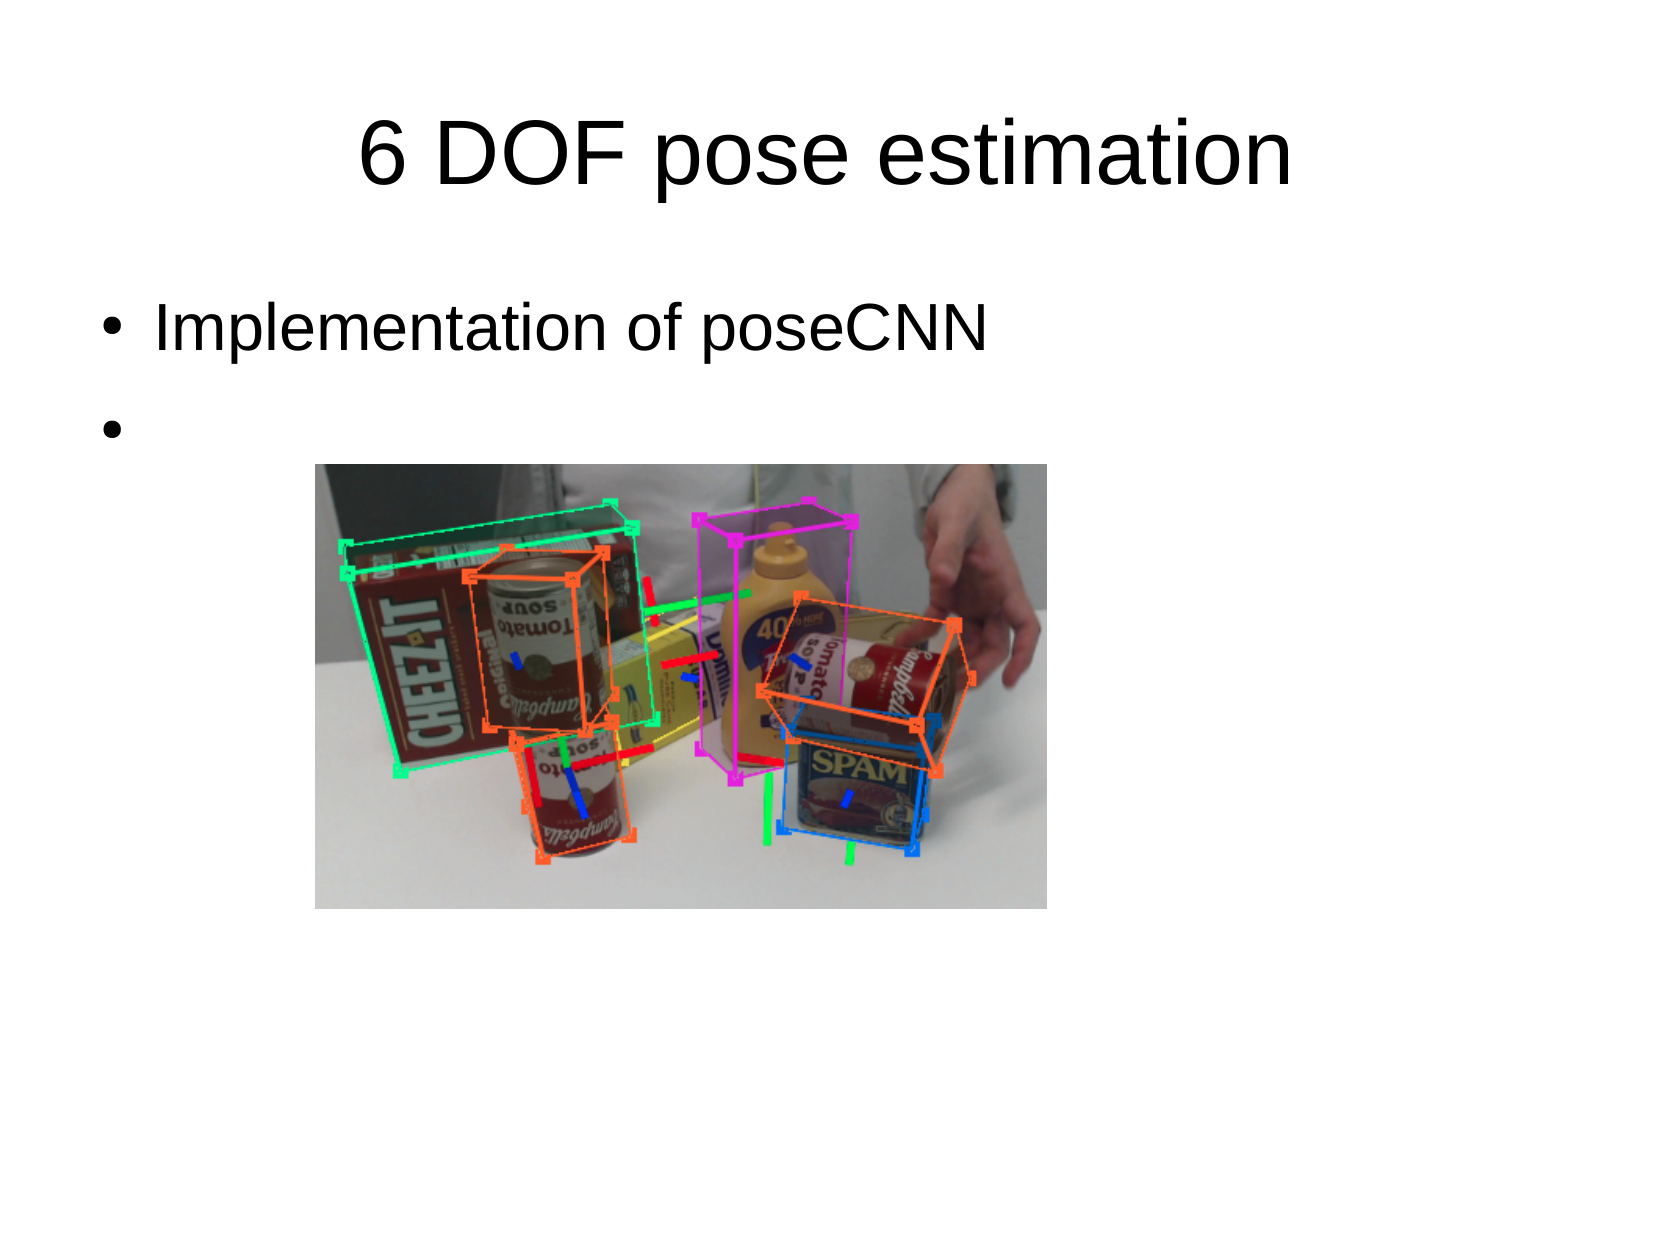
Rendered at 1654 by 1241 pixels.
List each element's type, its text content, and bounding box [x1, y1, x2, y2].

picture [315, 464, 1047, 909]
list Implementation of poseCNN [82, 290, 1571, 1010]
title 6 DOF pose estimation [82, 49, 1571, 257]
